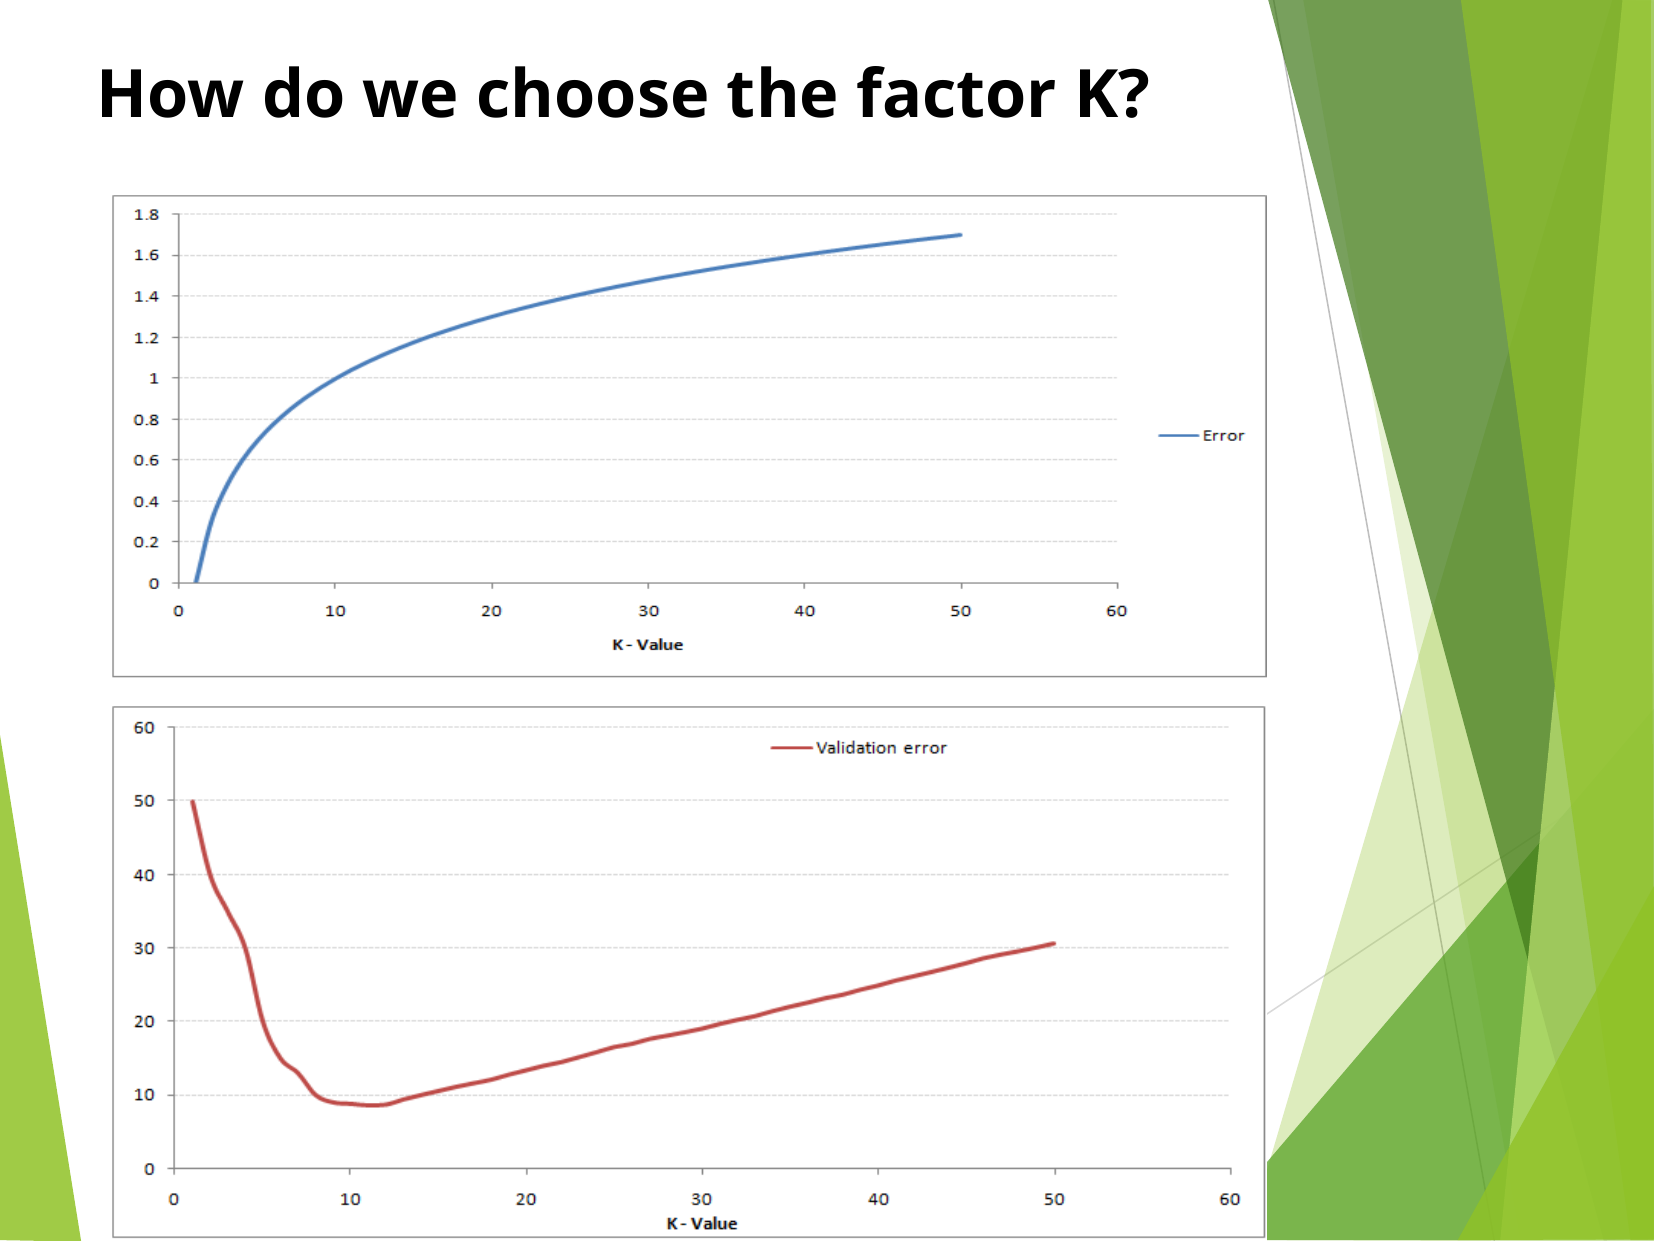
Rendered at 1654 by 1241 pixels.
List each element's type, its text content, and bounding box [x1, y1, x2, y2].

picture [111, 705, 1267, 1241]
picture [111, 194, 1267, 680]
text_box How do we choose the factor K? [81, 43, 1123, 221]
